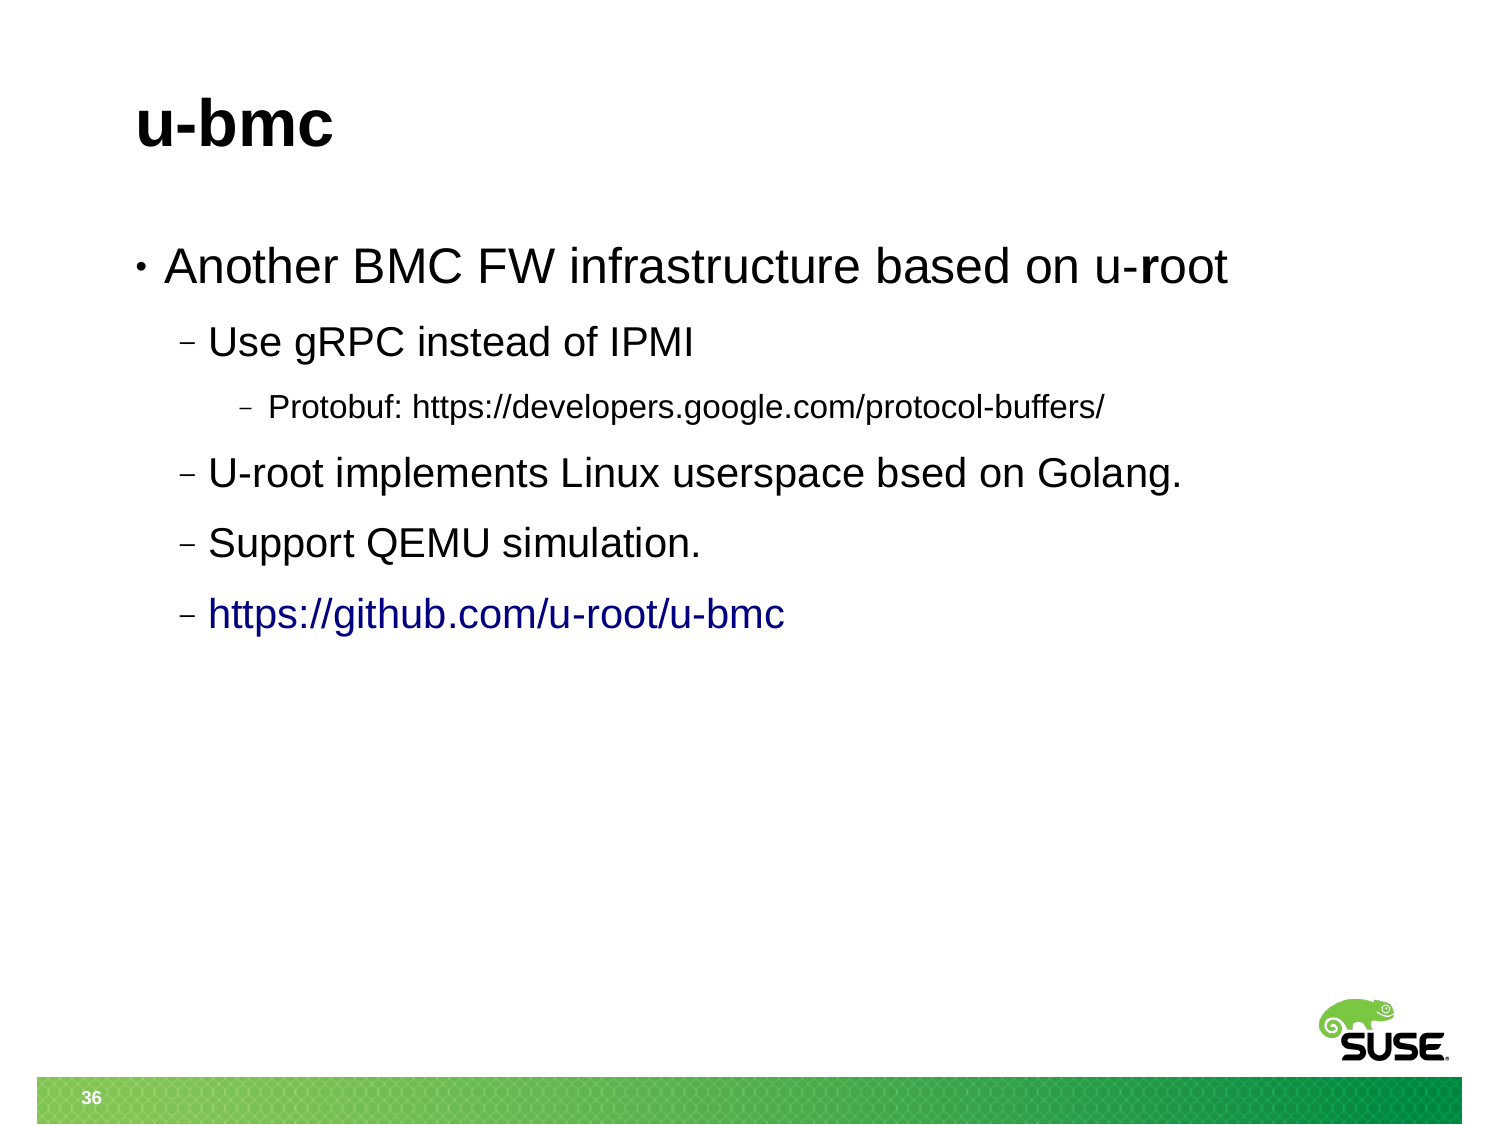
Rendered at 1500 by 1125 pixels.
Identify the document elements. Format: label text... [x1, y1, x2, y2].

list Another BMC FW infrastructure based on u-root Use gRPC instead of IPMI Protobuf: https://developers.google.com/protocol-buffers/ U-root implements Linux userspace bsed on Golang. Support QEMU simulation. https://github.com/u-root/u-bmc [135, 238, 1372, 982]
picture [1319, 999, 1449, 1061]
picture [37, 1077, 1462, 1124]
title u-bmc [135, 41, 1372, 204]
